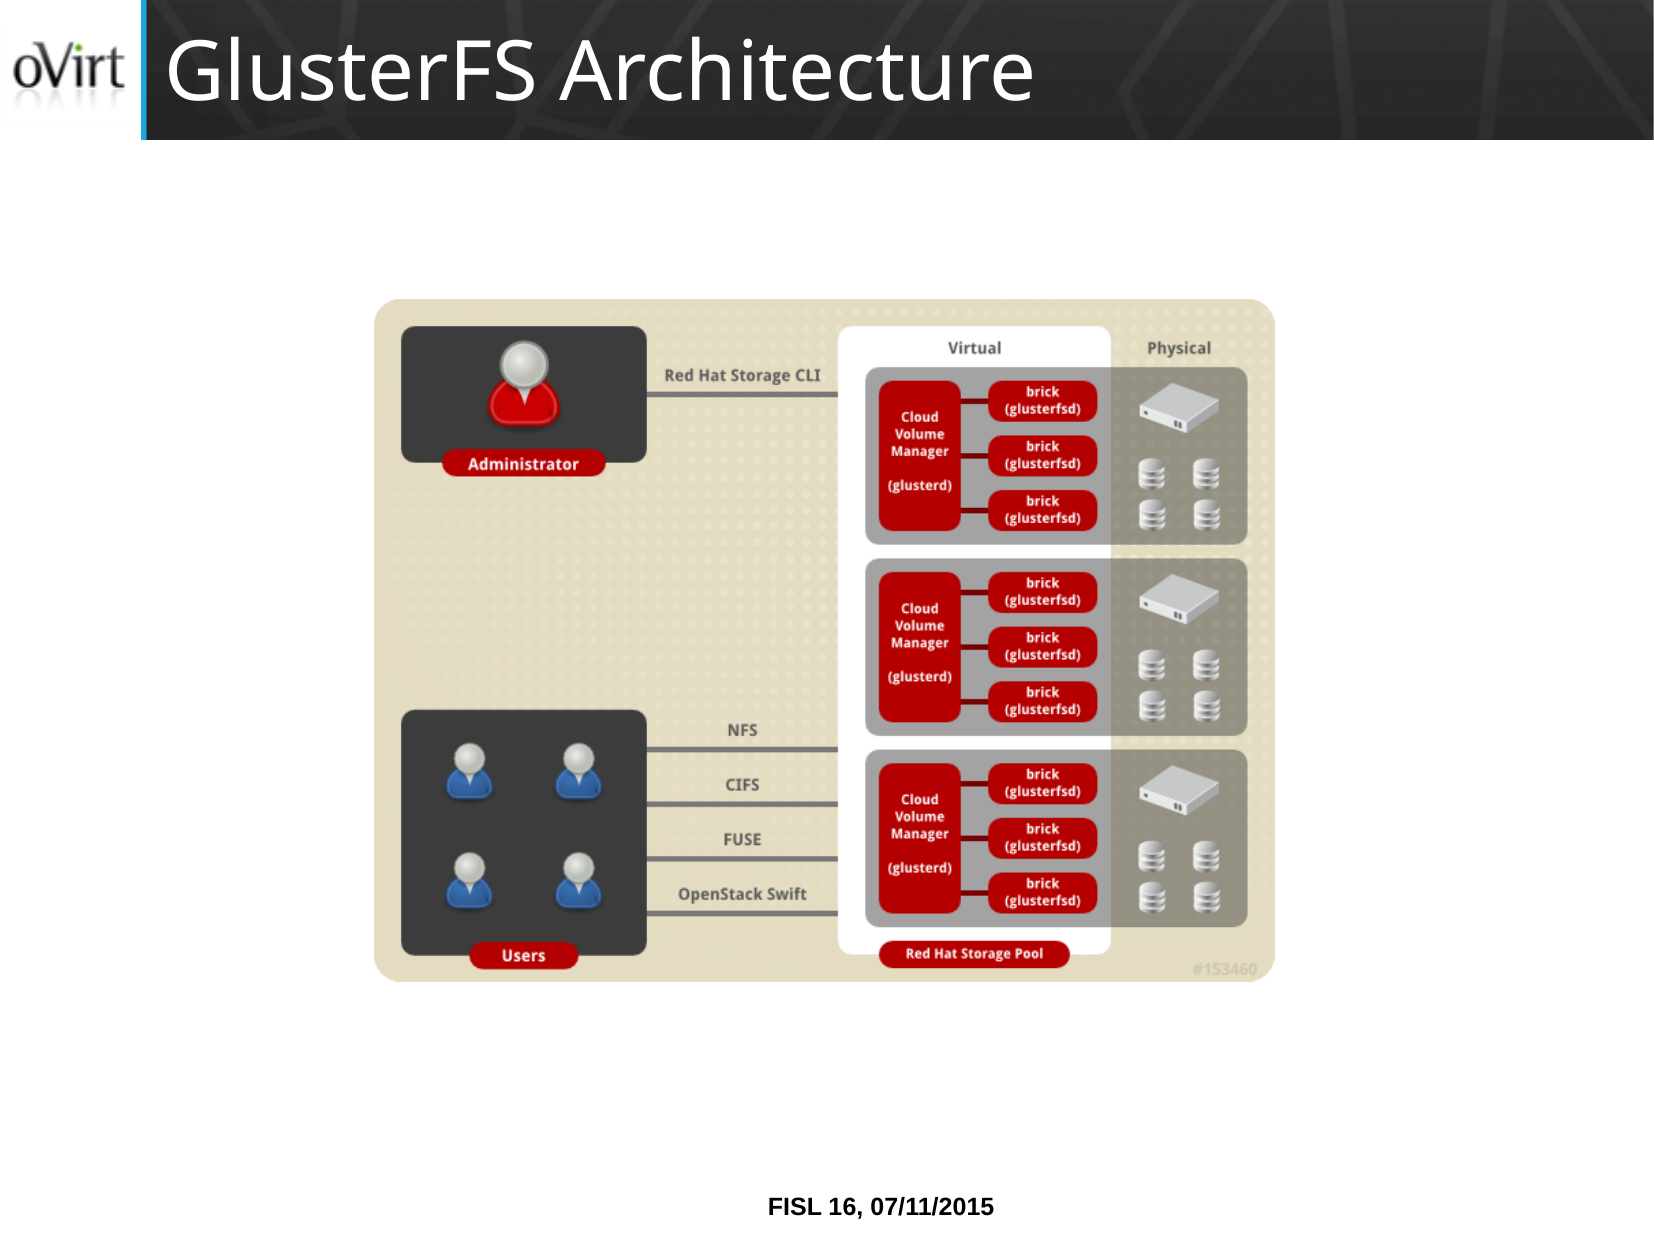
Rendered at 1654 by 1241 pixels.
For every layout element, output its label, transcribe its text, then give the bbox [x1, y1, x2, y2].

picture [0, 0, 1654, 140]
title GlusterFS Architecture [164, 11, 1653, 126]
picture [374, 299, 1275, 982]
